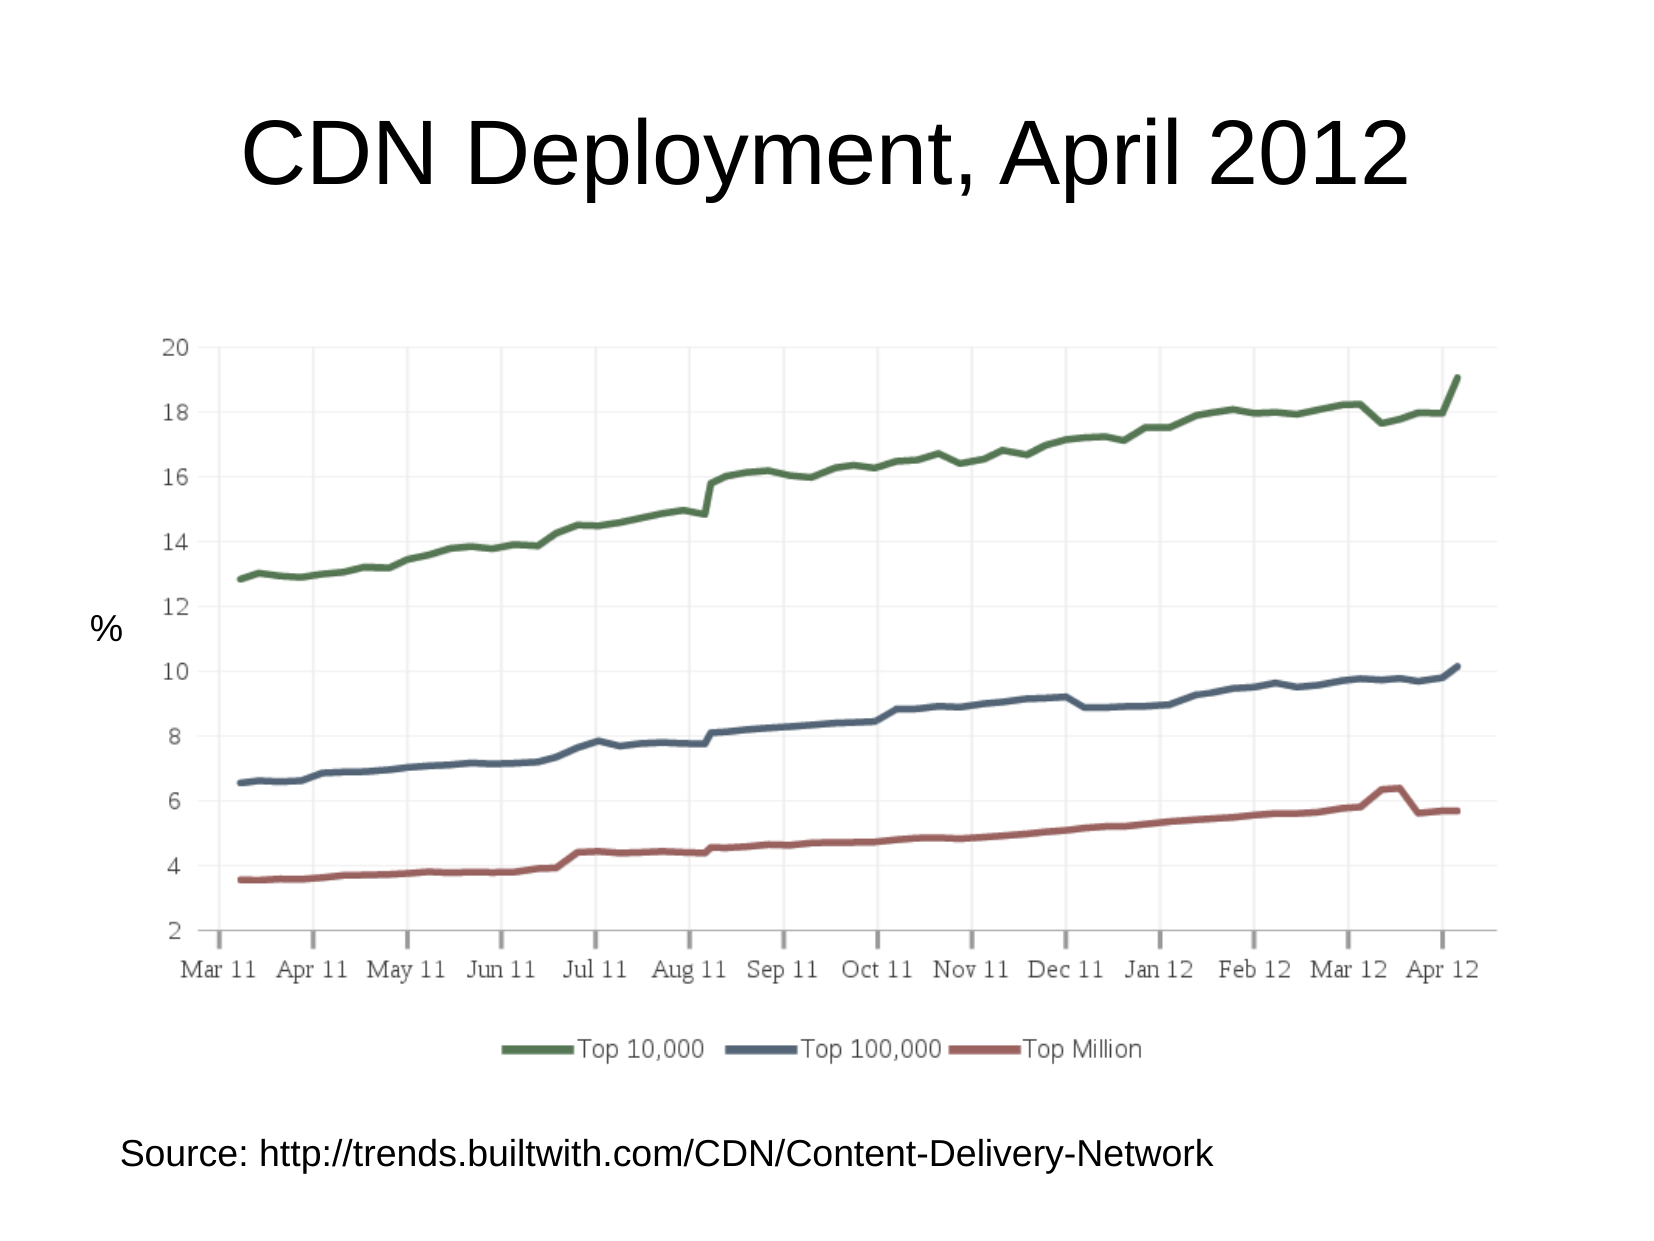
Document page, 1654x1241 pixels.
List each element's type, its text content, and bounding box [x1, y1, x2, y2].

title CDN Deployment, April 2012 [82, 49, 1571, 257]
text_box % [75, 600, 151, 657]
picture [123, 285, 1529, 1095]
text_box Source: http://trends.builtwith.com/CDN/Content-Delivery-Network [105, 1125, 1381, 1182]
